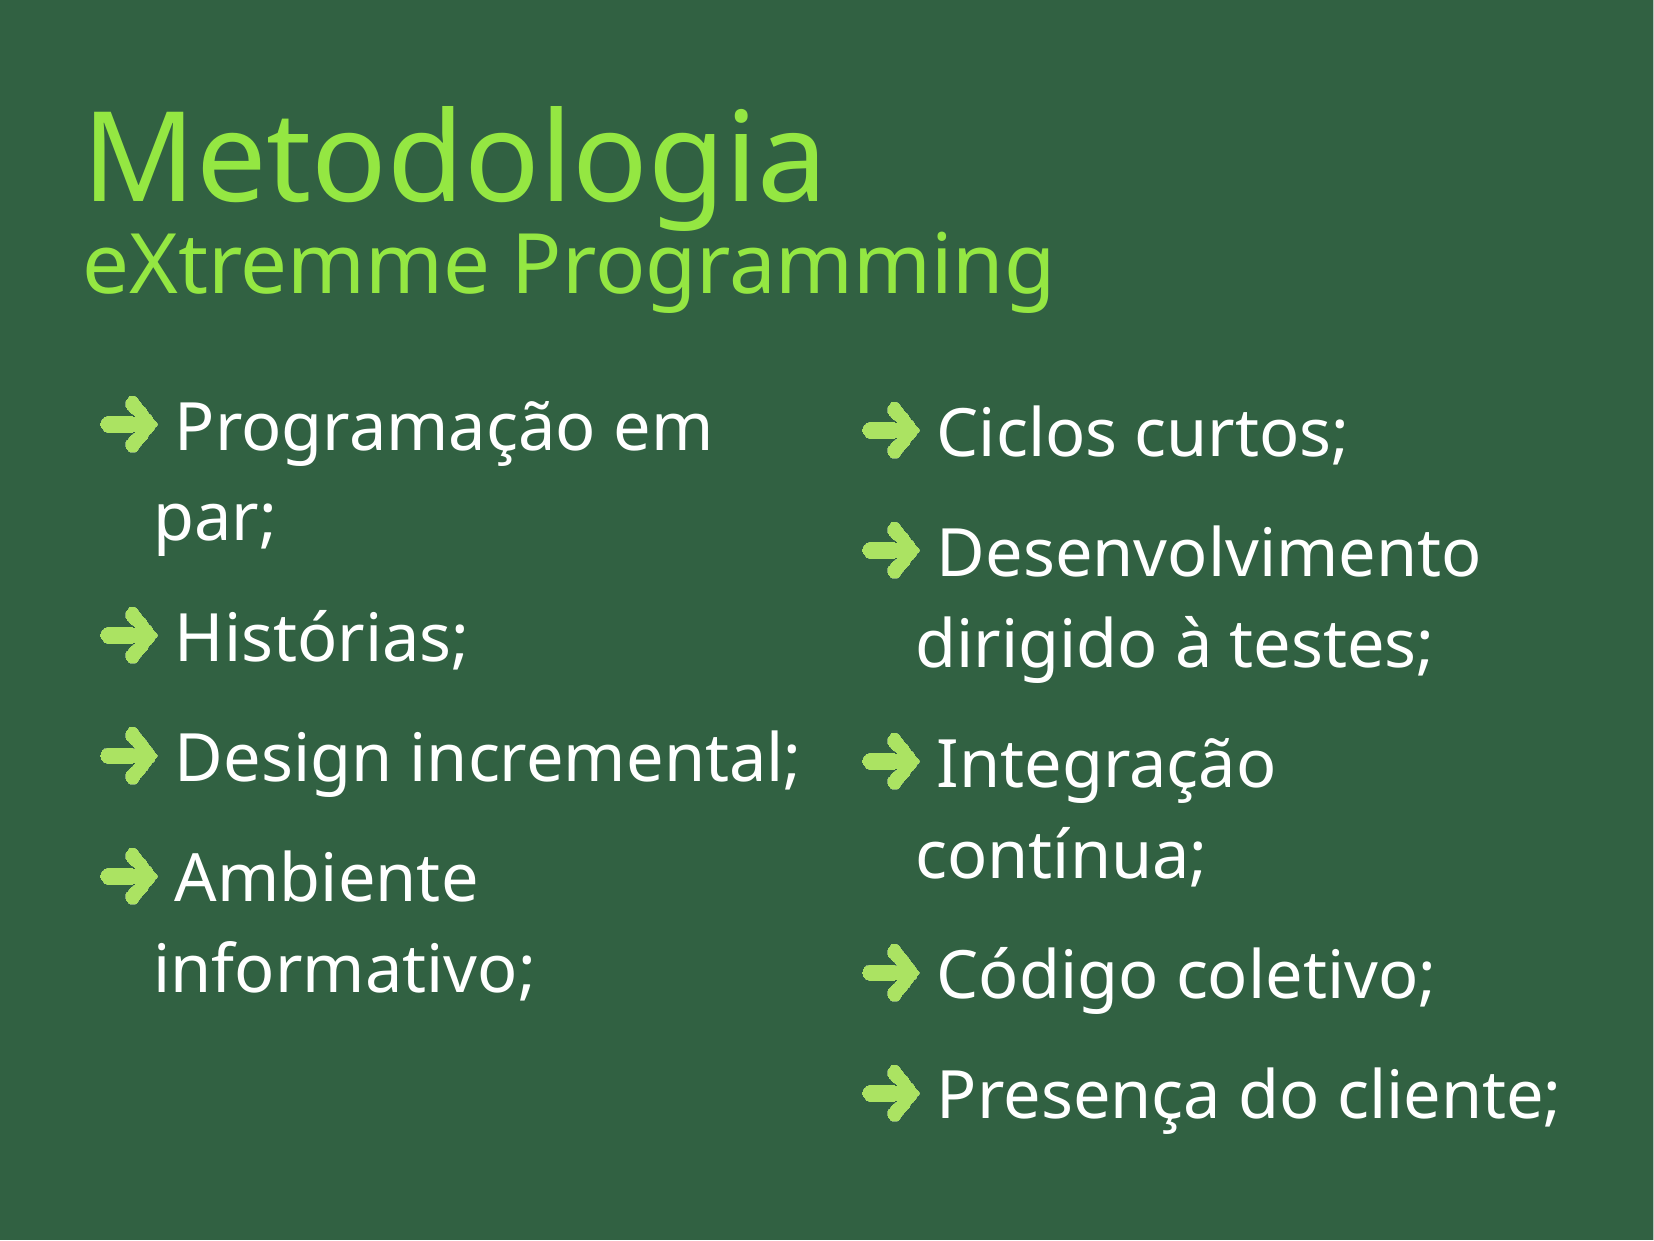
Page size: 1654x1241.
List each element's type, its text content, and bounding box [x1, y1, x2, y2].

list Ciclos curtos; Desenvolvimento dirigido à testes; Integração contínua; Código coletivo; Presença do cliente; [844, 384, 1571, 1233]
title eXtremme Programming [82, 183, 1571, 340]
list Programação em par; Histórias; Design incremental; Ambiente informativo; [82, 378, 809, 1198]
title Metodologia [82, 49, 1571, 183]
